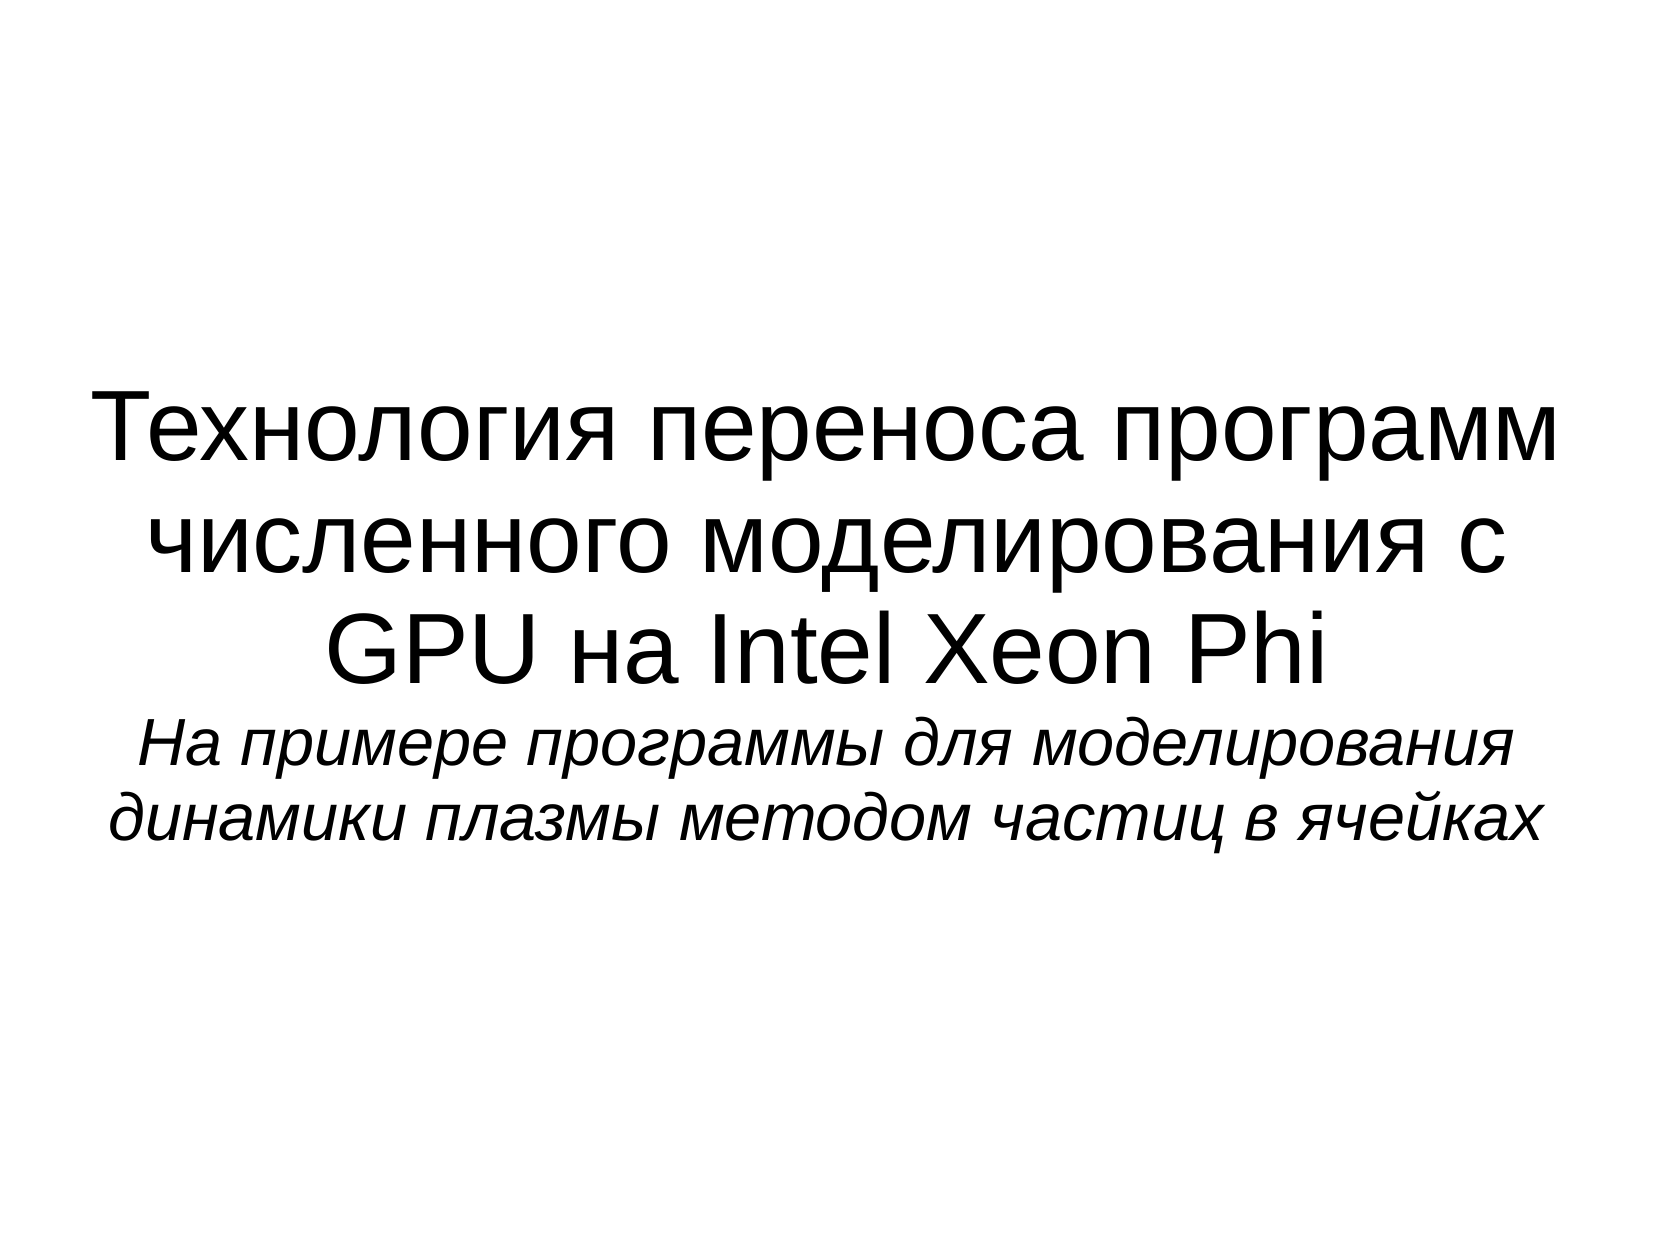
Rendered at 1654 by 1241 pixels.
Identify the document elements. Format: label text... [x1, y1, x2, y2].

subtitle Технология переноса программ численного моделирования с GPU на Intel Xeon Phi На примере программы для моделирования динамики плазмы методом частиц в ячейках [82, 290, 1571, 1010]
